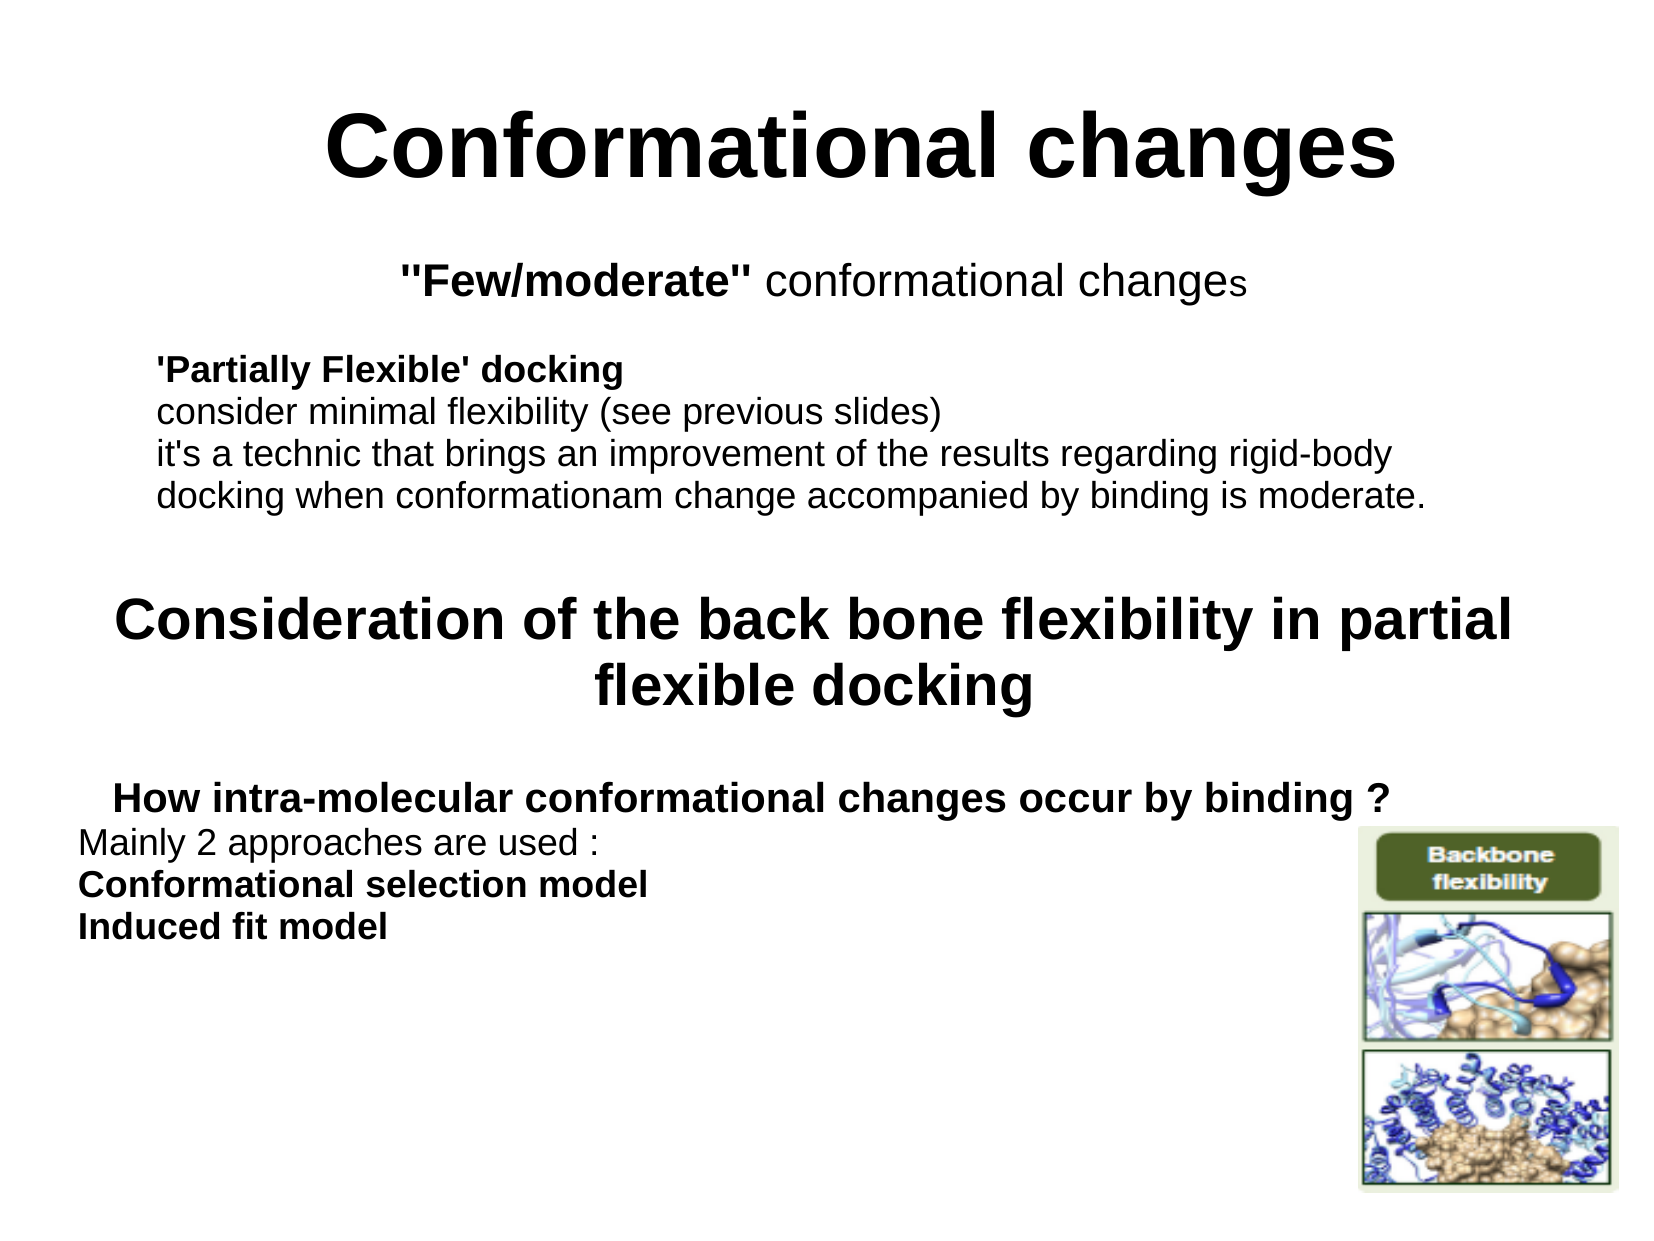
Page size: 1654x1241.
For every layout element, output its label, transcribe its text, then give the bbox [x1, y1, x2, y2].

text_box Conformational changes [307, 87, 1418, 213]
text_box ''Few/moderate'' conformational changes [360, 247, 1288, 340]
text_box 'Partially Flexible' docking consider minimal flexibility (see previous slides) it's a technic that brings an improvement of the results regarding rigid-body docking when conformationam change accompanied by binding is moderate. [141, 340, 1583, 567]
text_box Consideration of the back bone flexibility in partial flexible docking [59, 579, 1571, 728]
text_box How intra-molecular conformational changes occur by binding ? Mainly 2 approaches are used : Conformational selection model Induced fit model [63, 767, 1441, 1004]
picture [1358, 826, 1619, 1193]
